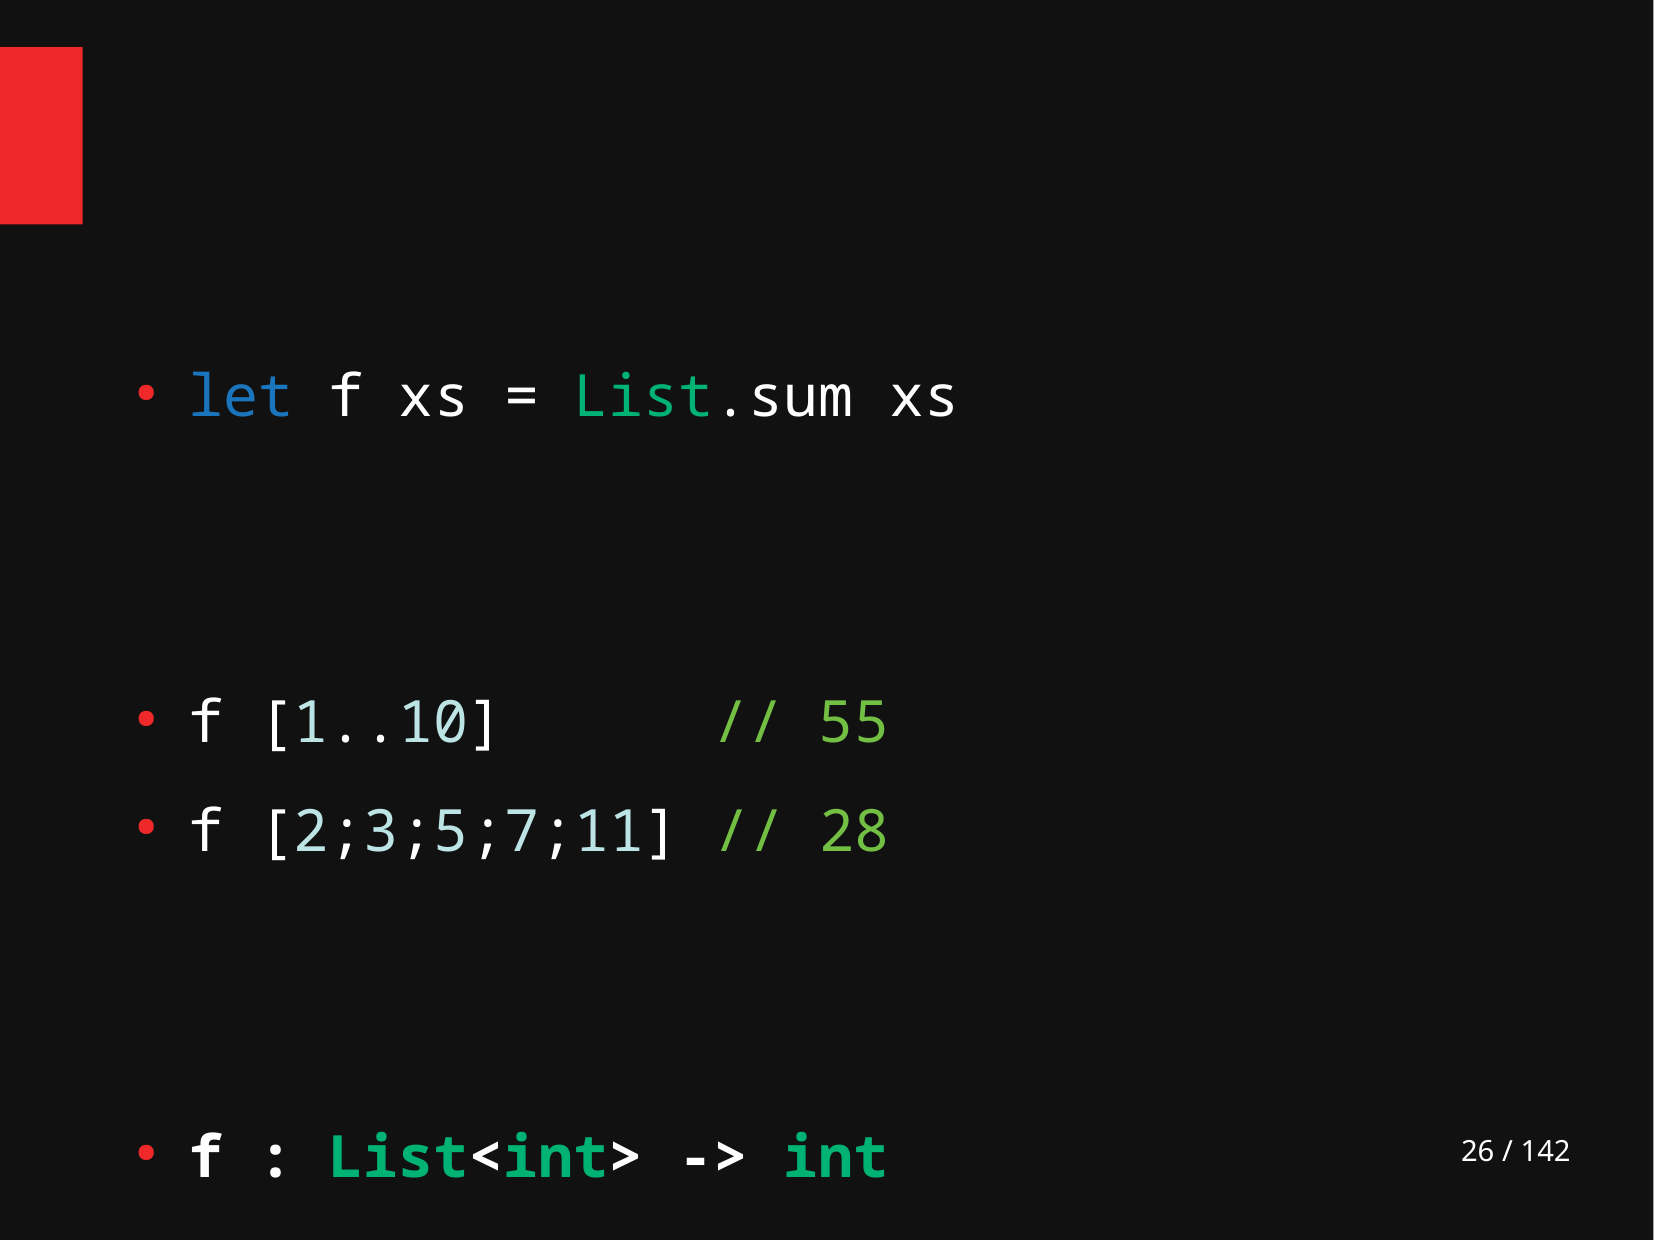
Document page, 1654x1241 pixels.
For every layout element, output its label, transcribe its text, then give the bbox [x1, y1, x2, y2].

list let f xs = List.sum xs f [1..10] // 55 f [2;3;5;7;11] // 28 f : List<int> -> int [118, 354, 1536, 1074]
